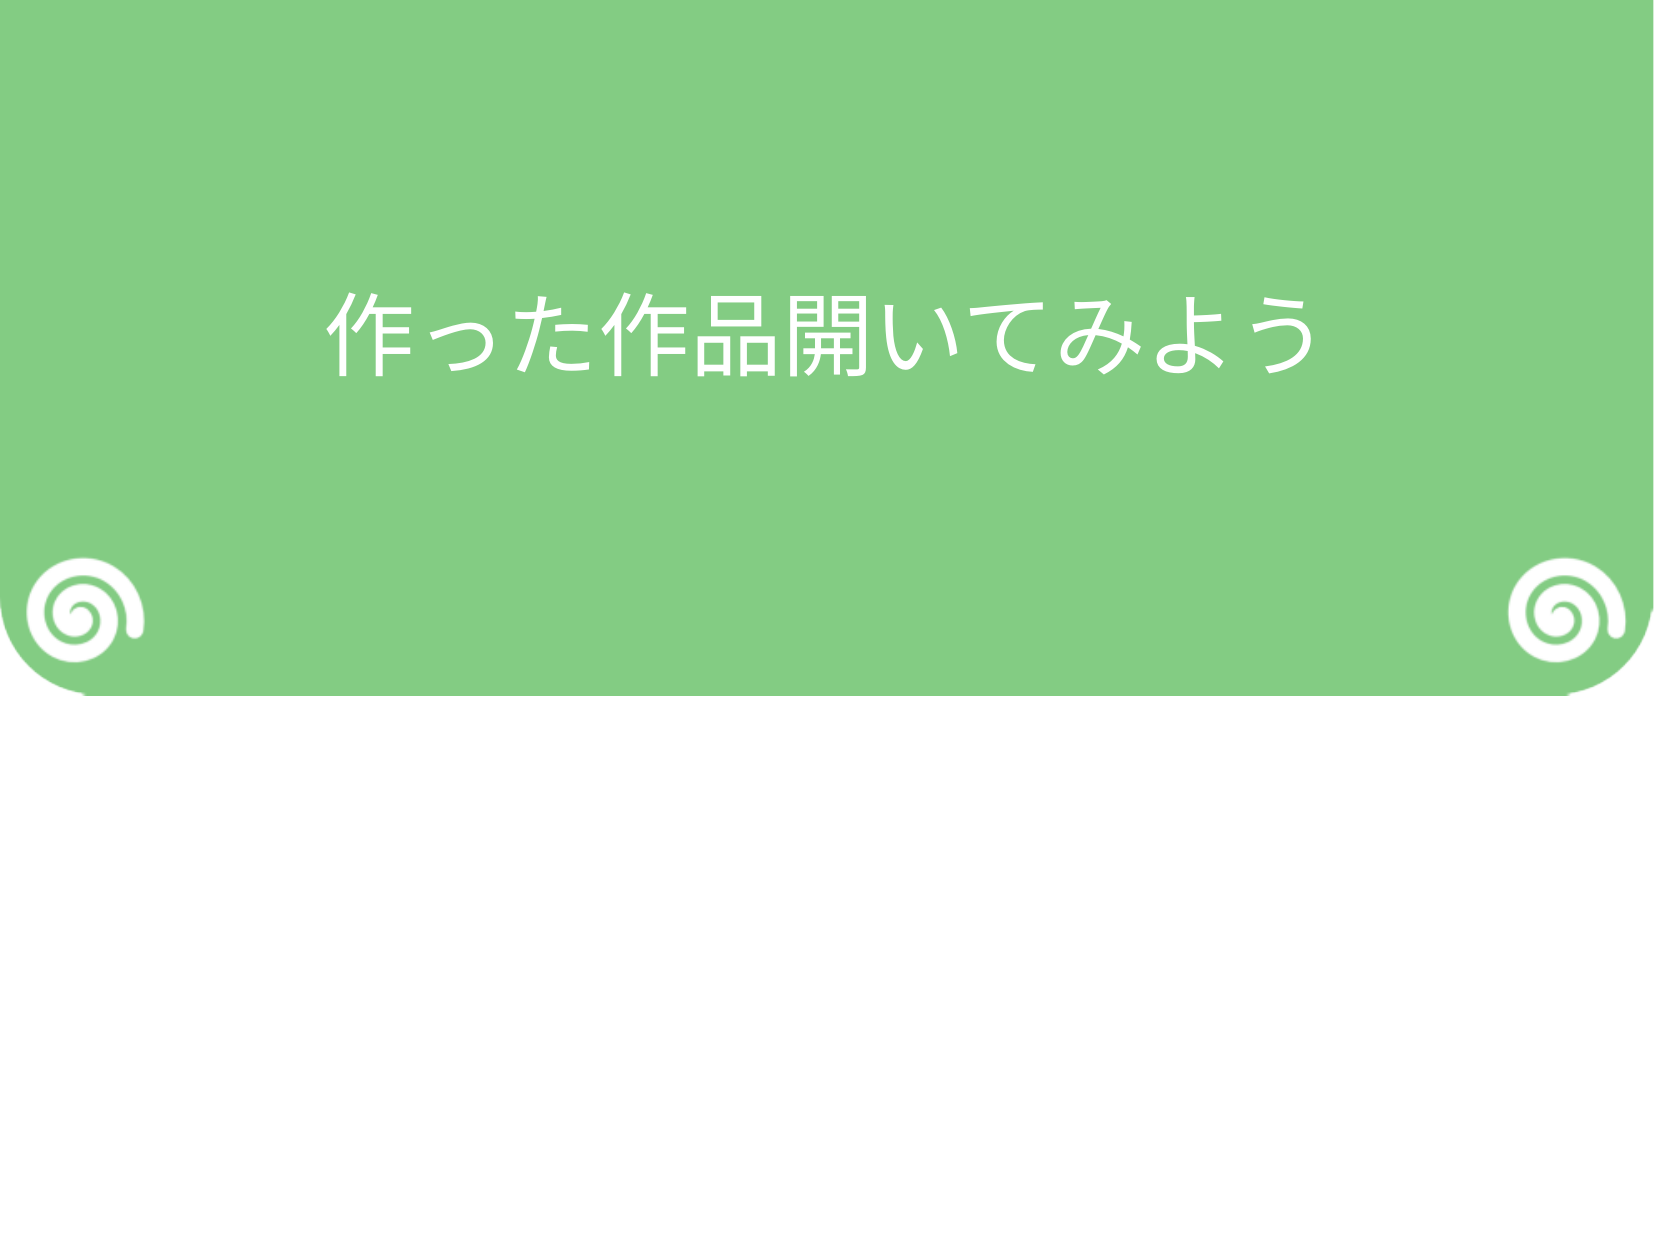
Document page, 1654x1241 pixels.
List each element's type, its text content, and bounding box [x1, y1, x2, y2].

title 作った作品開いてみよう [82, 226, 1571, 434]
picture [0, 0, 1654, 696]
